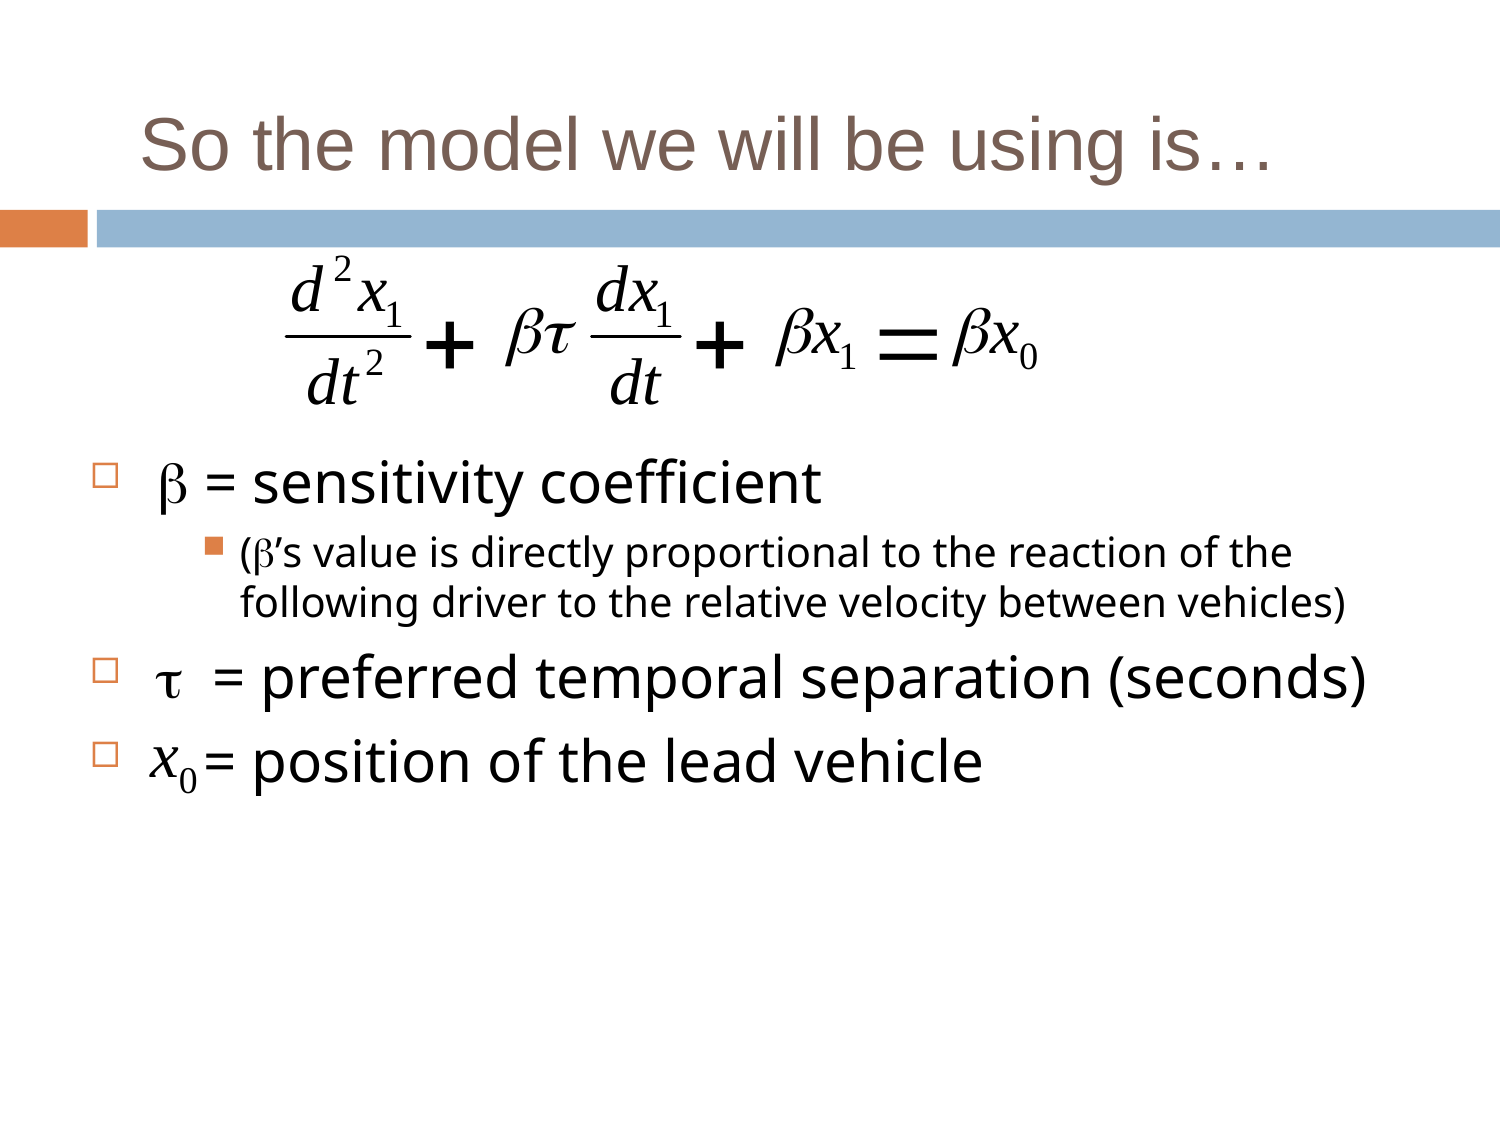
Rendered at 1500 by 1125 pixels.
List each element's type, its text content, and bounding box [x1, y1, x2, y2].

text_box So the model we will be using is… [125, 87, 1388, 193]
chart [275, 237, 1051, 419]
chart [137, 712, 208, 810]
list  = sensitivity coefficient (’s value is directly proportional to the reaction of the following driver to the relative velocity between vehicles) = preferred temporal separation (seconds) = position of the lead vehicle [75, 437, 1438, 1125]
